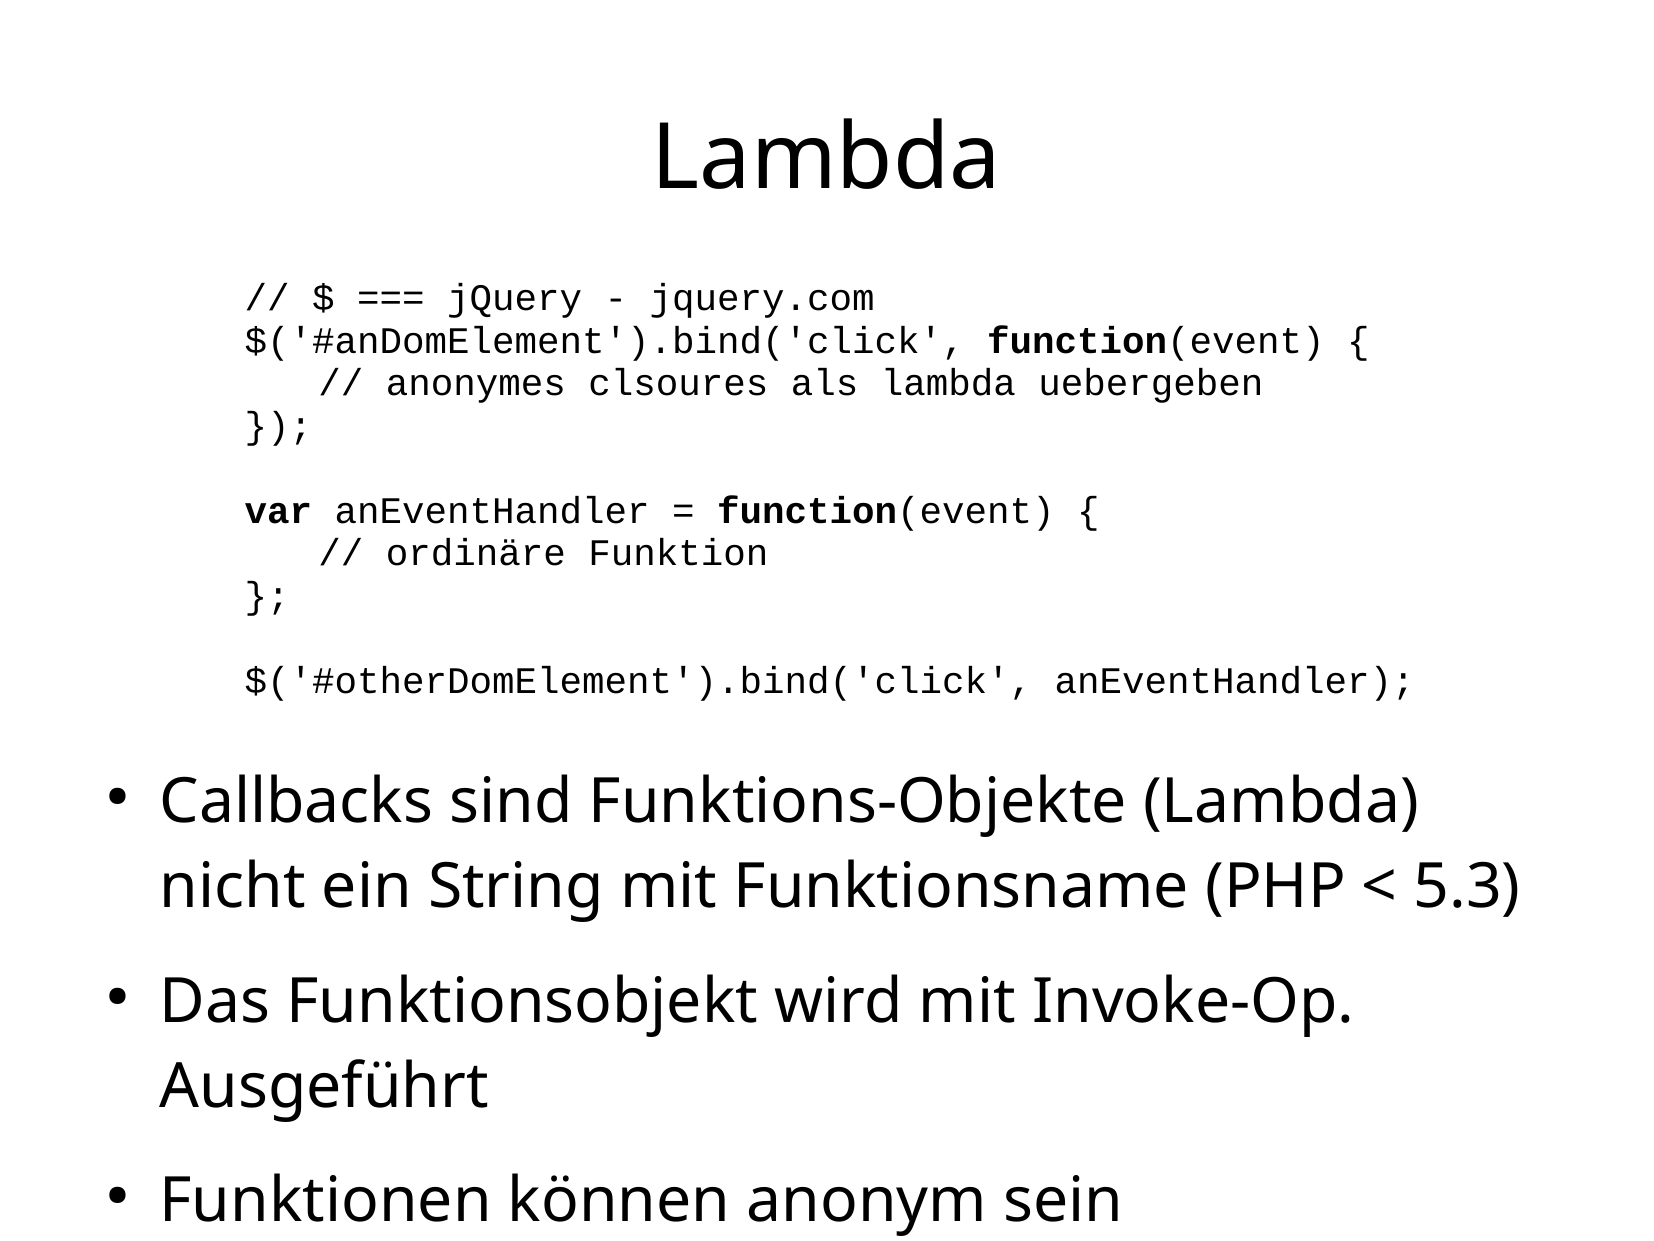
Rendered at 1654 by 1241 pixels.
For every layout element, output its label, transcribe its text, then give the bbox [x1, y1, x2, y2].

title Lambda [82, 56, 1571, 250]
text_box // $ === jQuery - jquery.com $('#anDomElement').bind('click', function(event) { // anonymes clsoures als lambda uebergeben }); var anEventHandler = function(event) { // ordinäre Funktion }; $('#otherDomElement').bind('click', anEventHandler); [229, 272, 1430, 713]
list Callbacks sind Funktions-Objekte (Lambda) nicht ein String mit Funktionsname (PHP < 5.3) Das Funktionsobjekt wird mit Invoke-Op. Ausgeführt Funktionen können anonym sein [88, 755, 1577, 1199]
